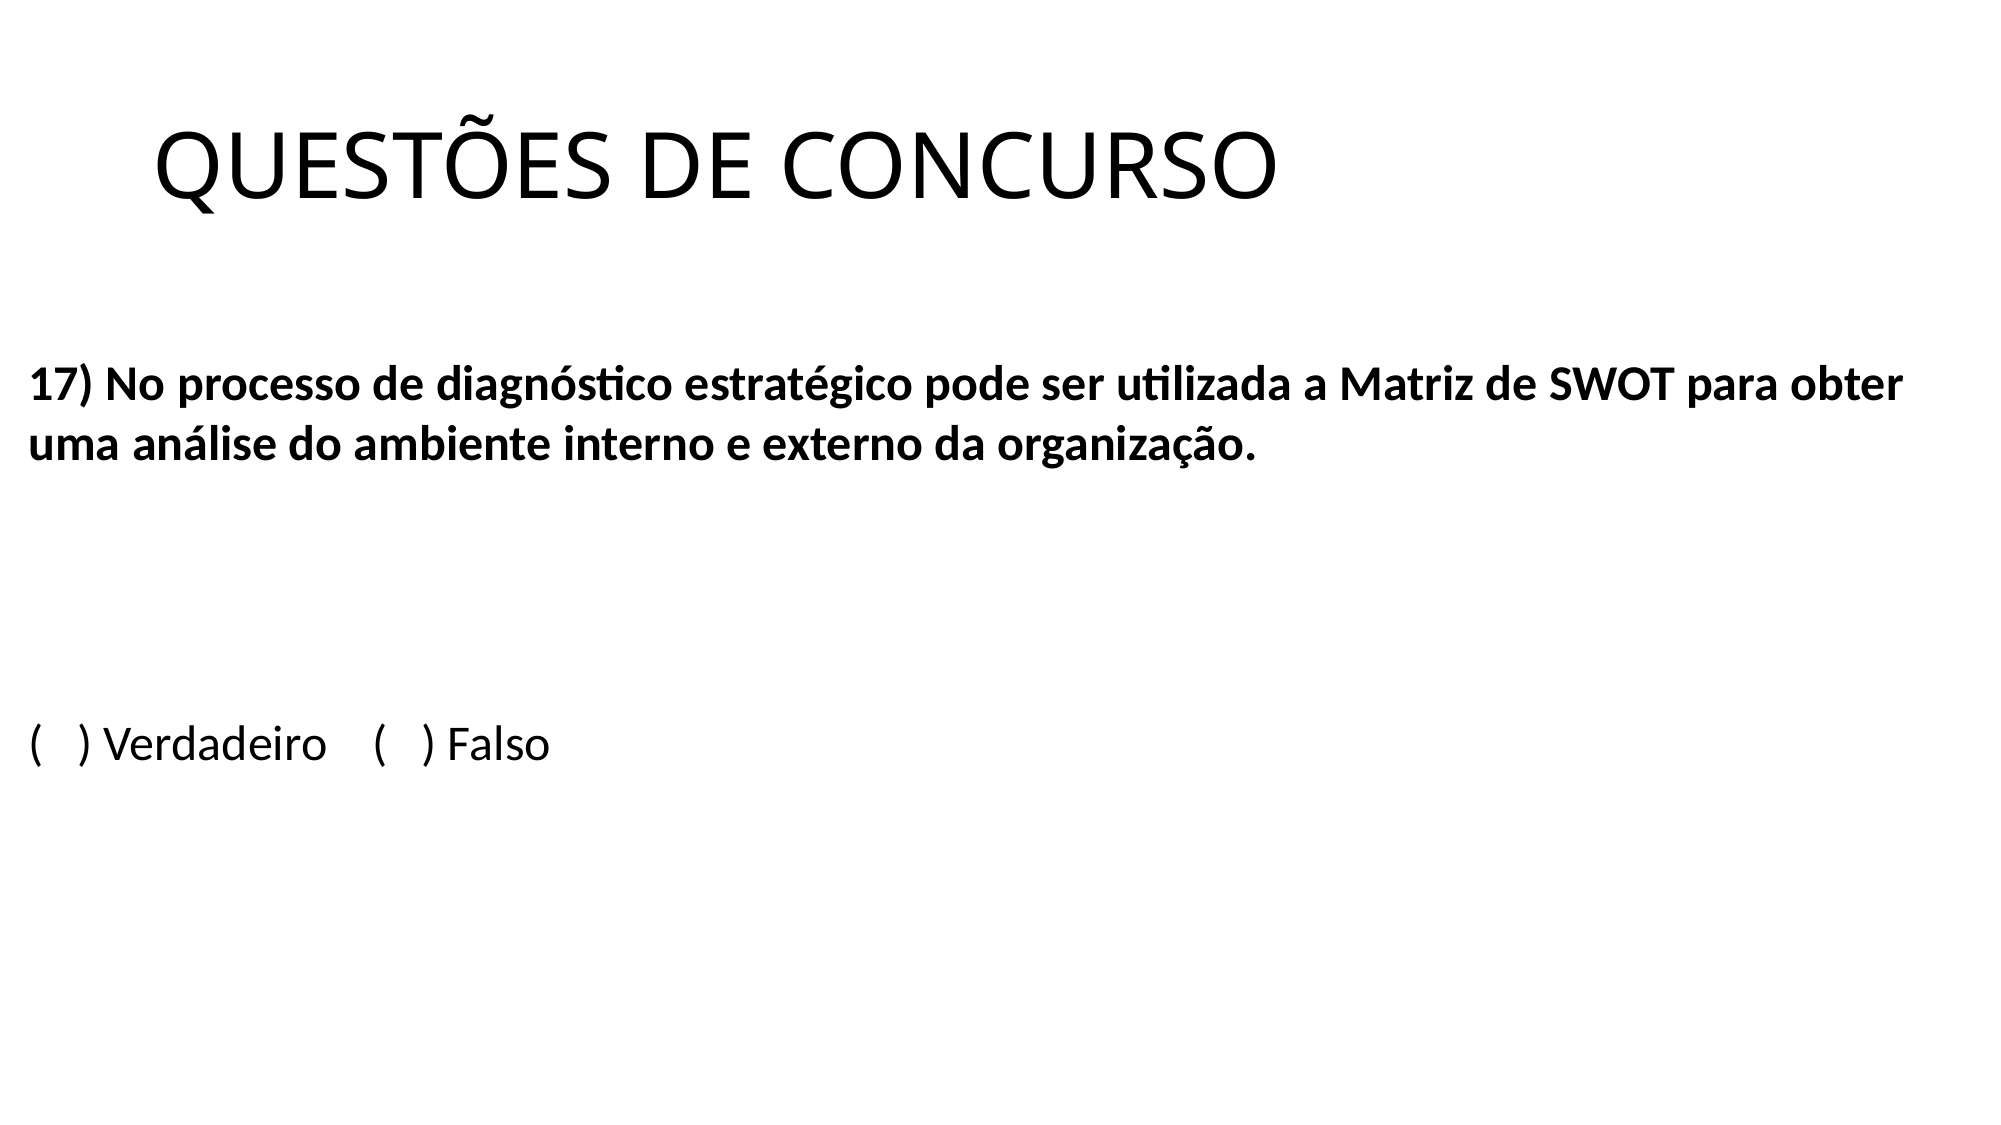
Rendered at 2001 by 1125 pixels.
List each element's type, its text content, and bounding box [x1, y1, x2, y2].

list 17) No processo de diagnóstico estratégico pode ser utilizada a Matriz de SWOT para obter uma análise do ambiente interno e externo da organização. ( ) Verdadeiro ( ) Falso [13, 342, 1921, 1035]
title QUESTÕES DE CONCURSO [137, 59, 1863, 278]
